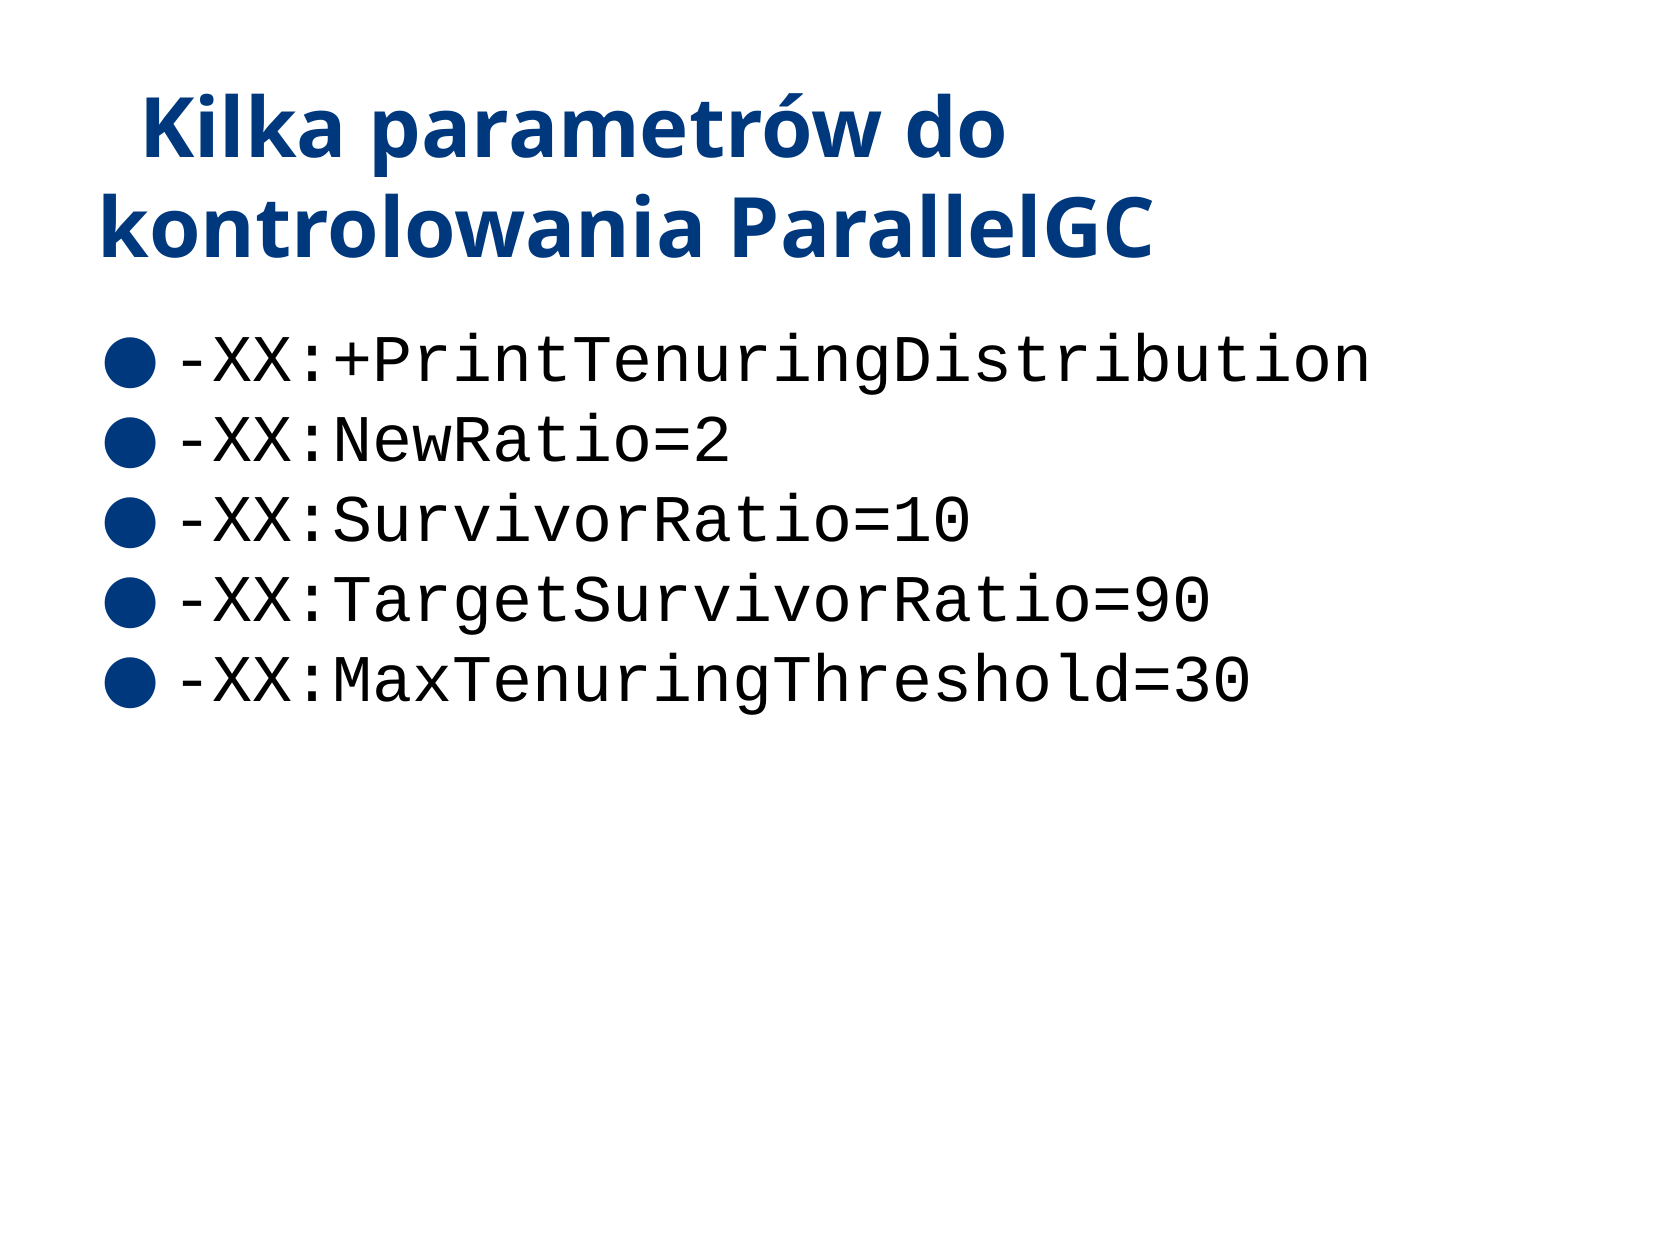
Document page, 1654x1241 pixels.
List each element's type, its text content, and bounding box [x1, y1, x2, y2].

list -XX:+PrintTenuringDistribution -XX:NewRatio=2 -XX:SurvivorRatio=10 -XX:TargetSurvivorRatio=90 -XX:MaxTenuringThreshold=30 [82, 299, 1571, 1176]
title Kilka parametrów do kontrolowania ParallelGC [82, 49, 1571, 290]
